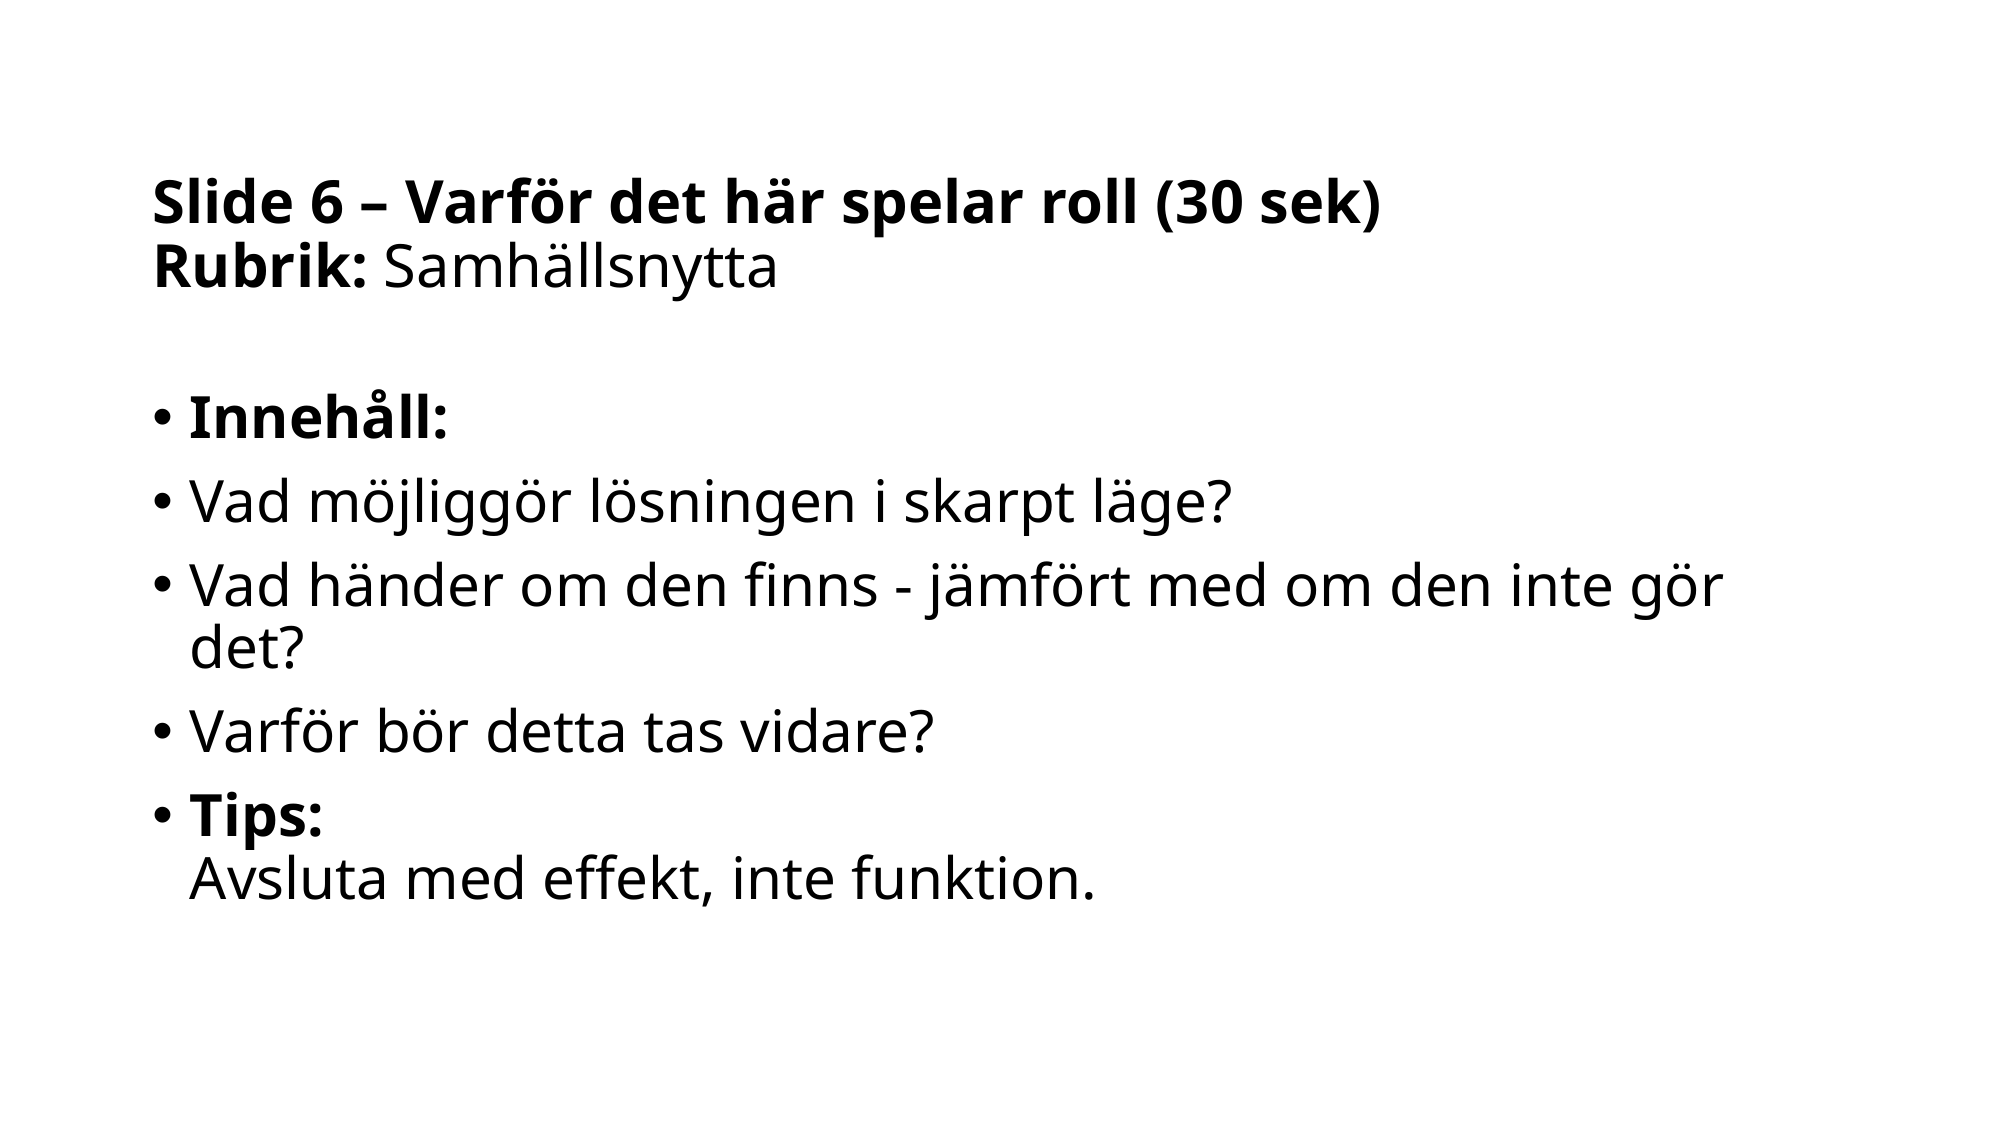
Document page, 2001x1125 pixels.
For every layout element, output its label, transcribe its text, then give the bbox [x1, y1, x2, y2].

title Slide 6 – Varför det här spelar roll (30 sek) Rubrik: Samhällsnytta [137, 163, 1863, 381]
list Innehåll: Vad möjliggör lösningen i skarpt läge? Vad händer om den finns - jämfört med om den inte gör det? Varför bör detta tas vidare? Tips: Avsluta med effekt, inte funktion. [137, 381, 1863, 1014]
